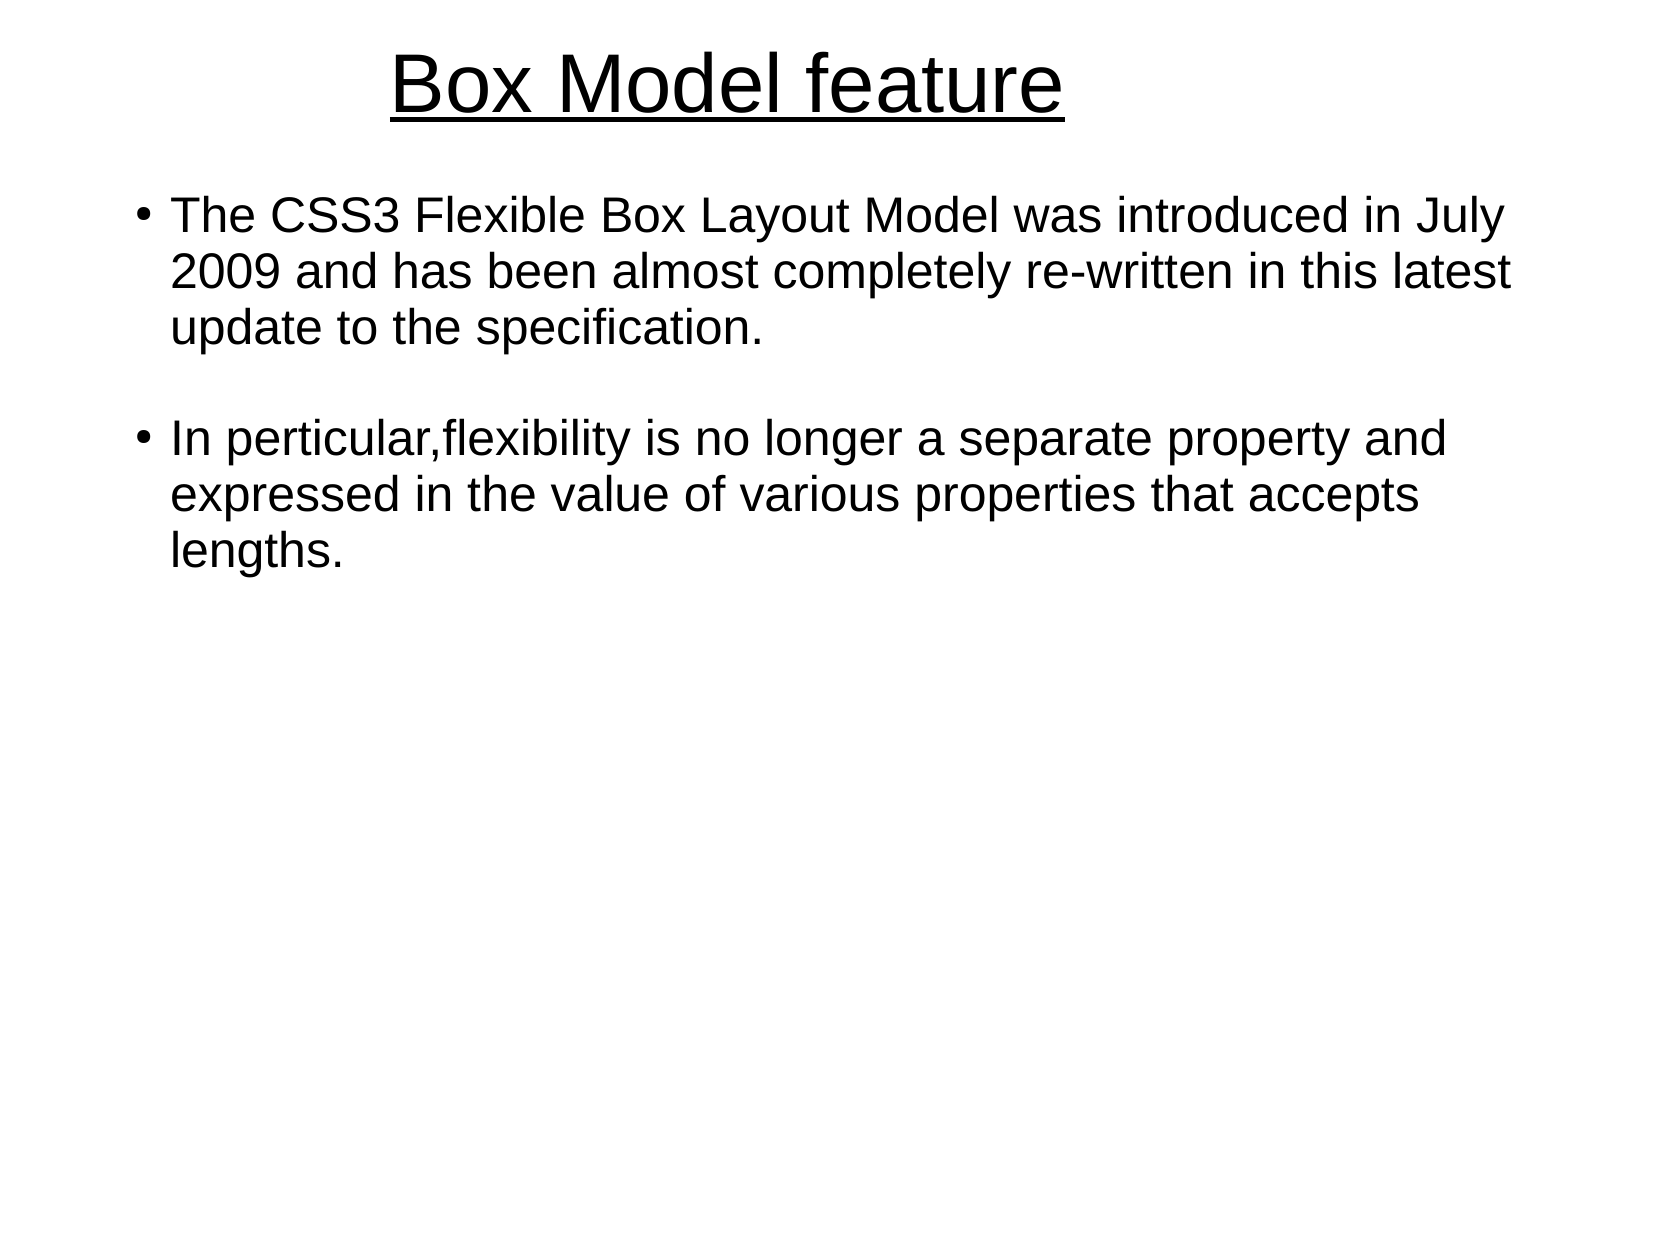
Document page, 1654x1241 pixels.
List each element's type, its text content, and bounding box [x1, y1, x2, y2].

text_box [195, 15, 1411, 180]
text_box Box Model feature [375, 30, 1261, 138]
text_box The CSS3 Flexible Box Layout Model was introduced in July 2009 and has been almost completely re-written in this latest update to the specification. In perticular,flexibility is no longer a separate property and expressed in the value of various properties that accepts lengths. [120, 180, 1576, 586]
